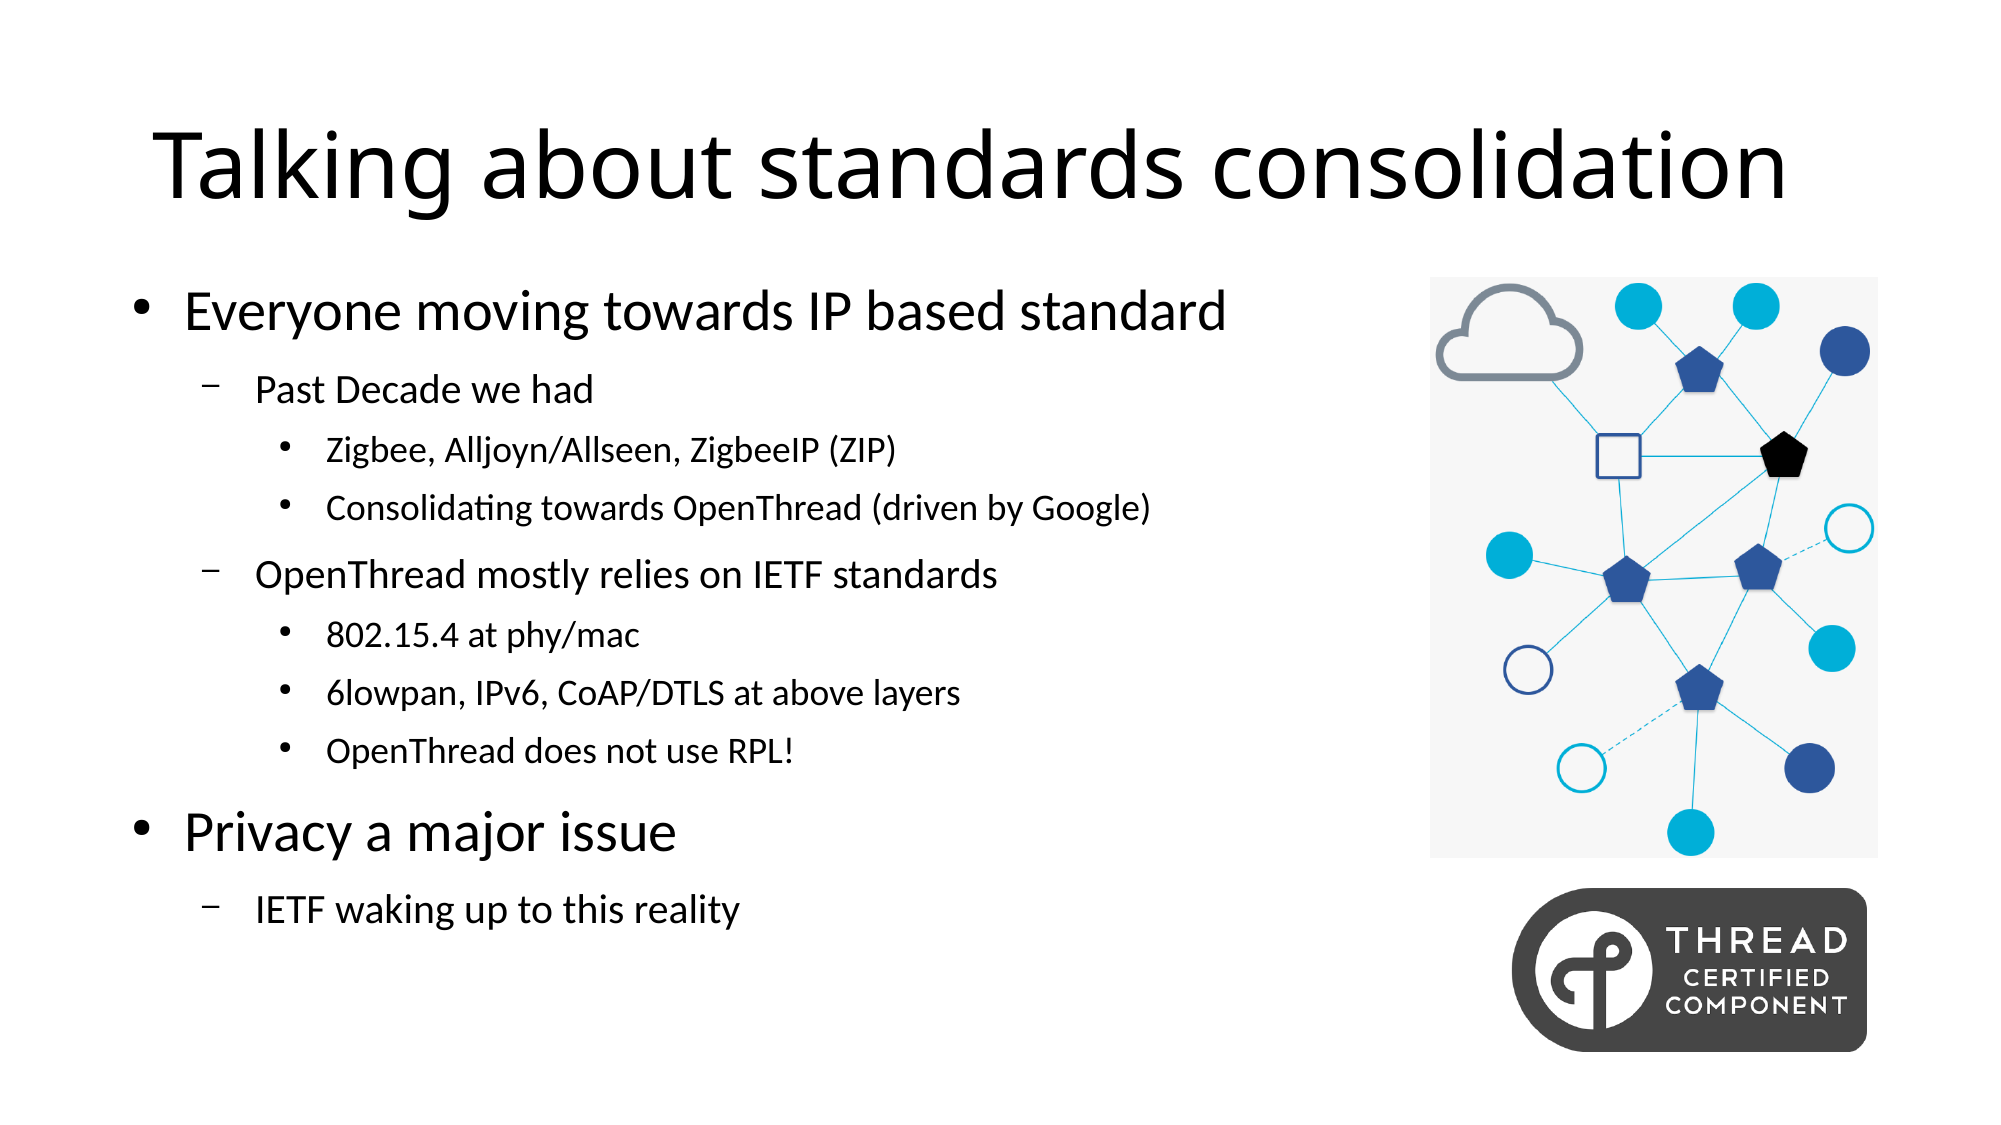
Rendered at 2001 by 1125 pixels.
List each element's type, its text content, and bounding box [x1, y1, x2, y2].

picture [1511, 887, 1867, 1052]
title Talking about standards consolidation [137, 59, 1863, 278]
list Everyone moving towards IP based standard Past Decade we had Zigbee, Alljoyn/Allseen, ZigbeeIP (ZIP) Consolidating towards OpenThread (driven by Google) OpenThread mostly relies on IETF standards 802.15.4 at phy/mac 6lowpan, IPv6, CoAP/DTLS at above layers OpenThread does not use RPL! Privacy a major issue IETF waking up to this reality [113, 280, 1914, 934]
picture [1430, 277, 1878, 858]
